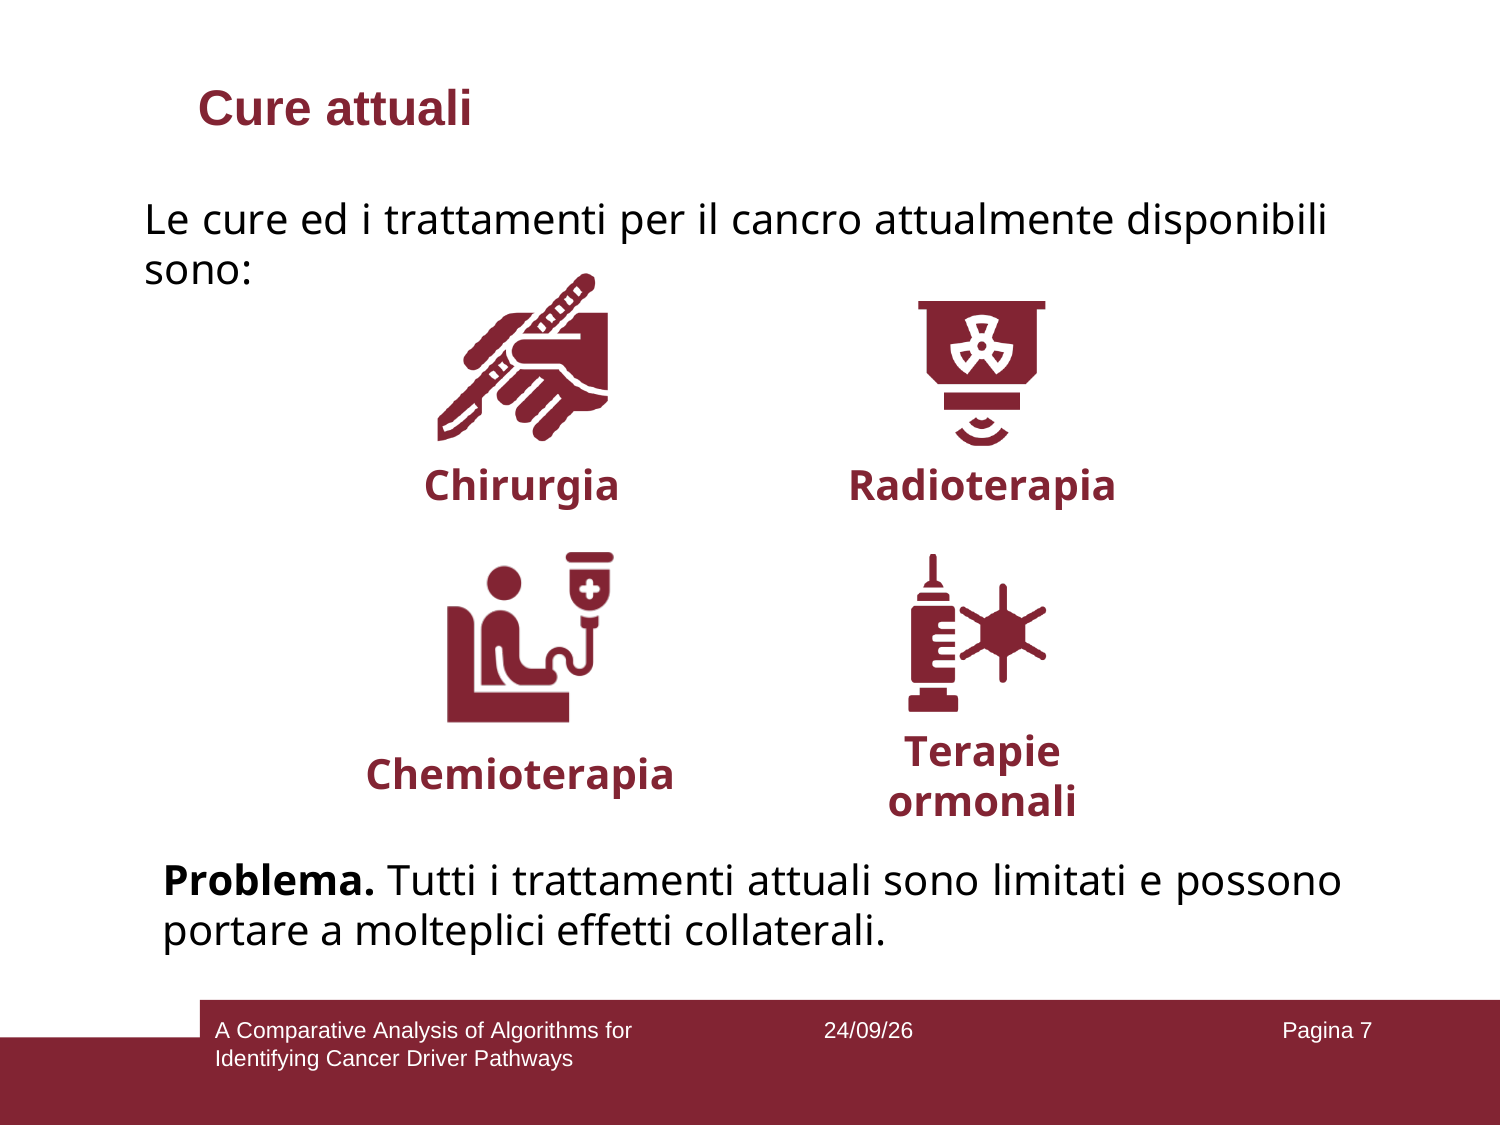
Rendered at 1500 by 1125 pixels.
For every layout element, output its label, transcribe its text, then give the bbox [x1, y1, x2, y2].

text_box Chemioterapia [349, 740, 691, 856]
text_box Chirurgia [367, 451, 677, 534]
text_box Le cure ed i trattamenti per il cancro attualmente disponibili sono: [129, 185, 1390, 300]
text_box 22/10/24 [712, 1008, 1026, 1084]
text_box Radioterapia [827, 451, 1138, 534]
picture [417, 525, 644, 740]
text_box A Comparative Analysis of Algorithms for Identifying Cancer Driver Pathways [199, 1008, 676, 1084]
text_box Terapie ormonali [827, 717, 1138, 832]
picture [897, 554, 1057, 712]
text_box Problema. Tutti i trattamenti attuali sono limitati e possono portare a molteplici effetti collaterali. [147, 846, 1398, 962]
text_box Pagina <number> [1074, 1008, 1388, 1084]
picture [909, 301, 1054, 446]
picture [425, 262, 616, 451]
title Cure attuali [183, 67, 1400, 150]
